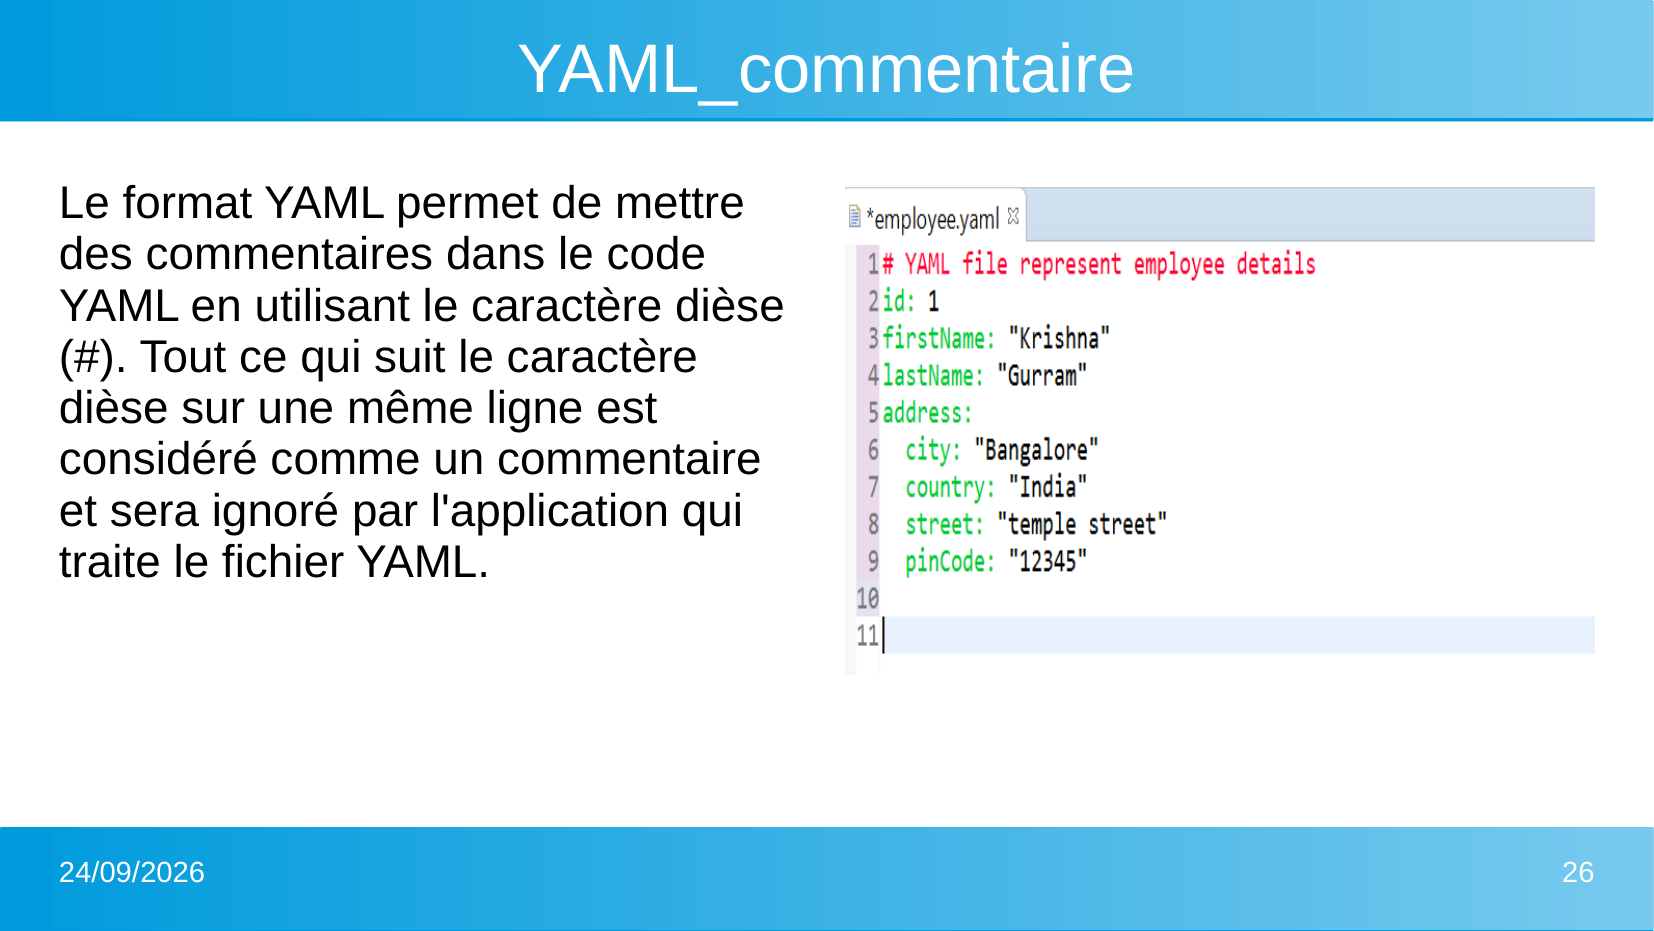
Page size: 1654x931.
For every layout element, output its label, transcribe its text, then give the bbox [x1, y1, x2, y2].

title YAML_commentaire [58, 29, 1595, 108]
picture [845, 187, 1595, 676]
list Le format YAML permet de mettre des commentaires dans le code YAML en utilisant le caractère dièse (#). Tout ce qui suit le caractère dièse sur une même ligne est considéré comme un commentaire et sera ignoré par l'application qui traite le fichier YAML. [58, 177, 809, 768]
